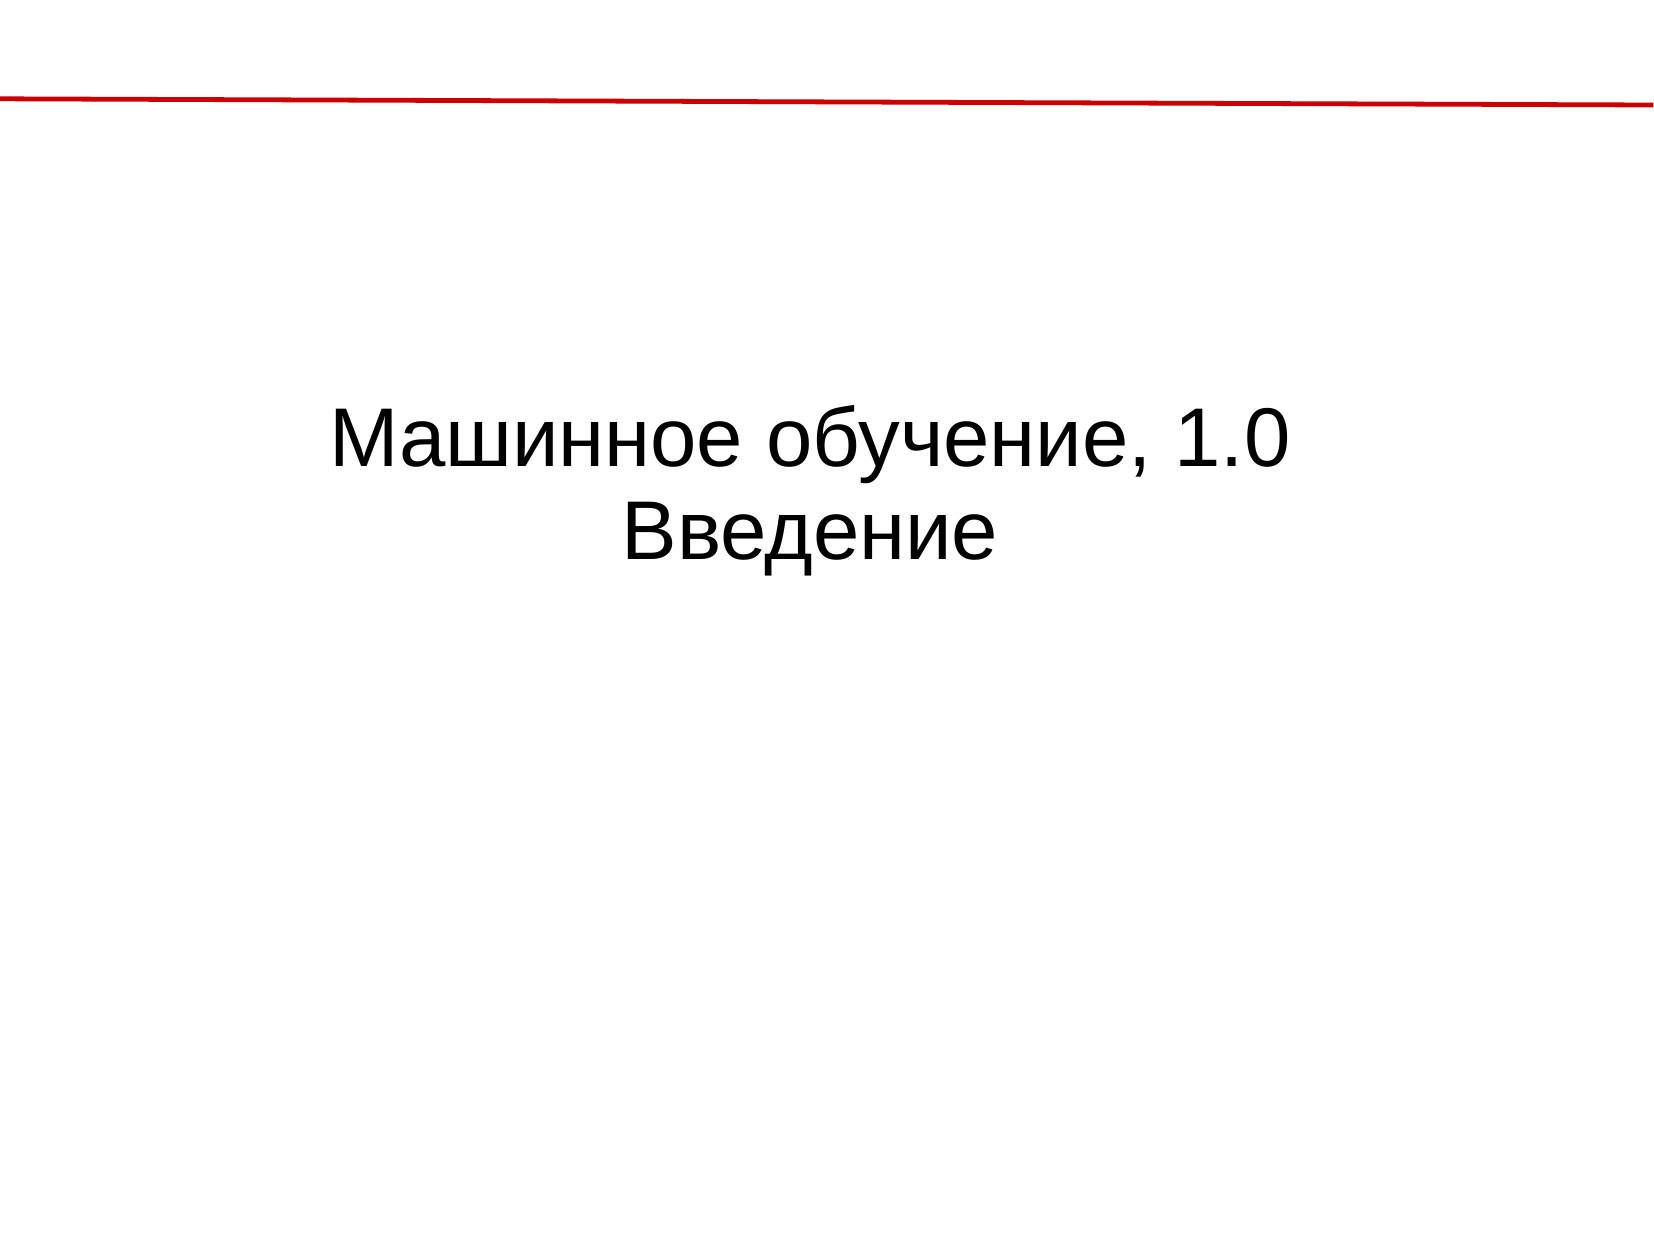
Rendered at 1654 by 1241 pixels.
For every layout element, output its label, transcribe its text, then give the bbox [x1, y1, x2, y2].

text_box Машинное обучение, 1.0 Введение [225, 384, 1396, 586]
